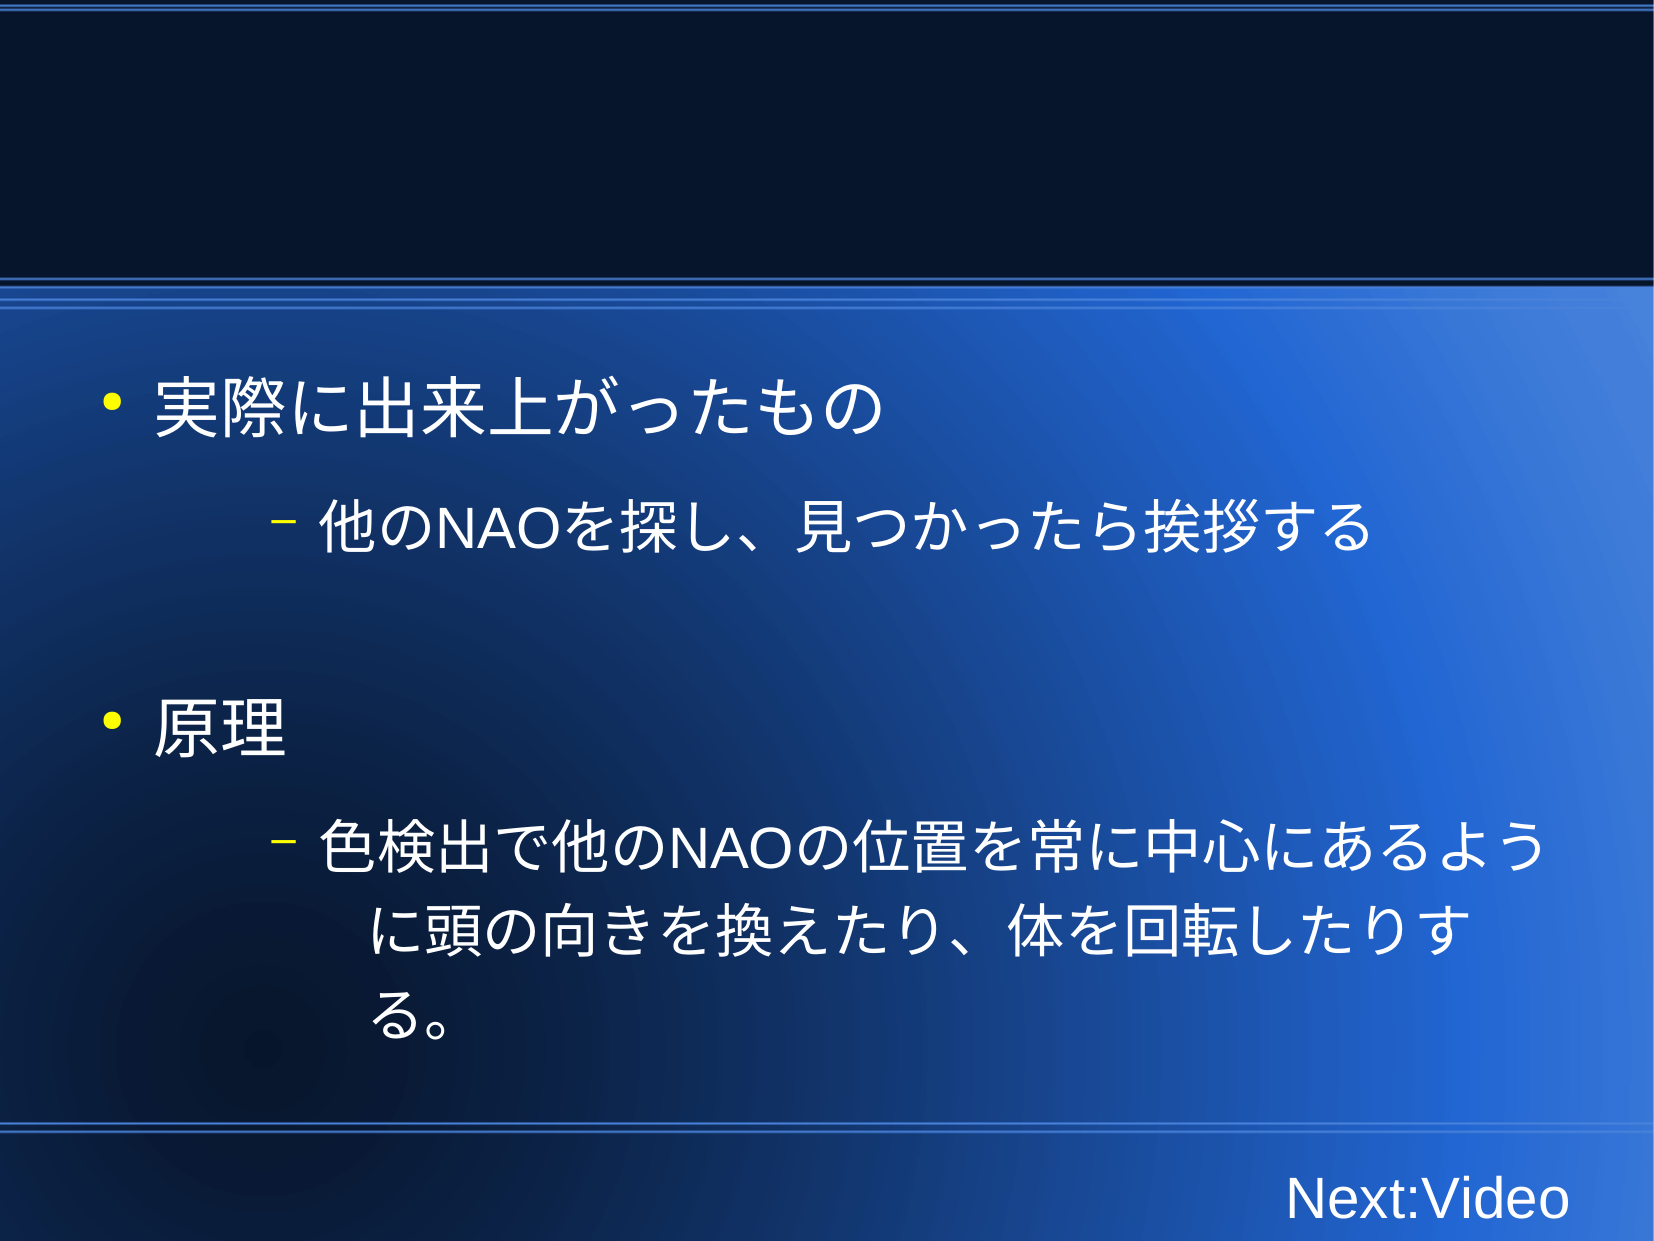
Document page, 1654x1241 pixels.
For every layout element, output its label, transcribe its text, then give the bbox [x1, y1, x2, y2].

list 実際に出来上がったもの 他のNAOを探し、見つかったら挨拶する 原理 色検出で他のNAOの位置を常に中心にあるように頭の向きを換えたり、体を回転したりする。 Next:Video [82, 355, 1571, 1075]
picture [0, 0, 1654, 1241]
